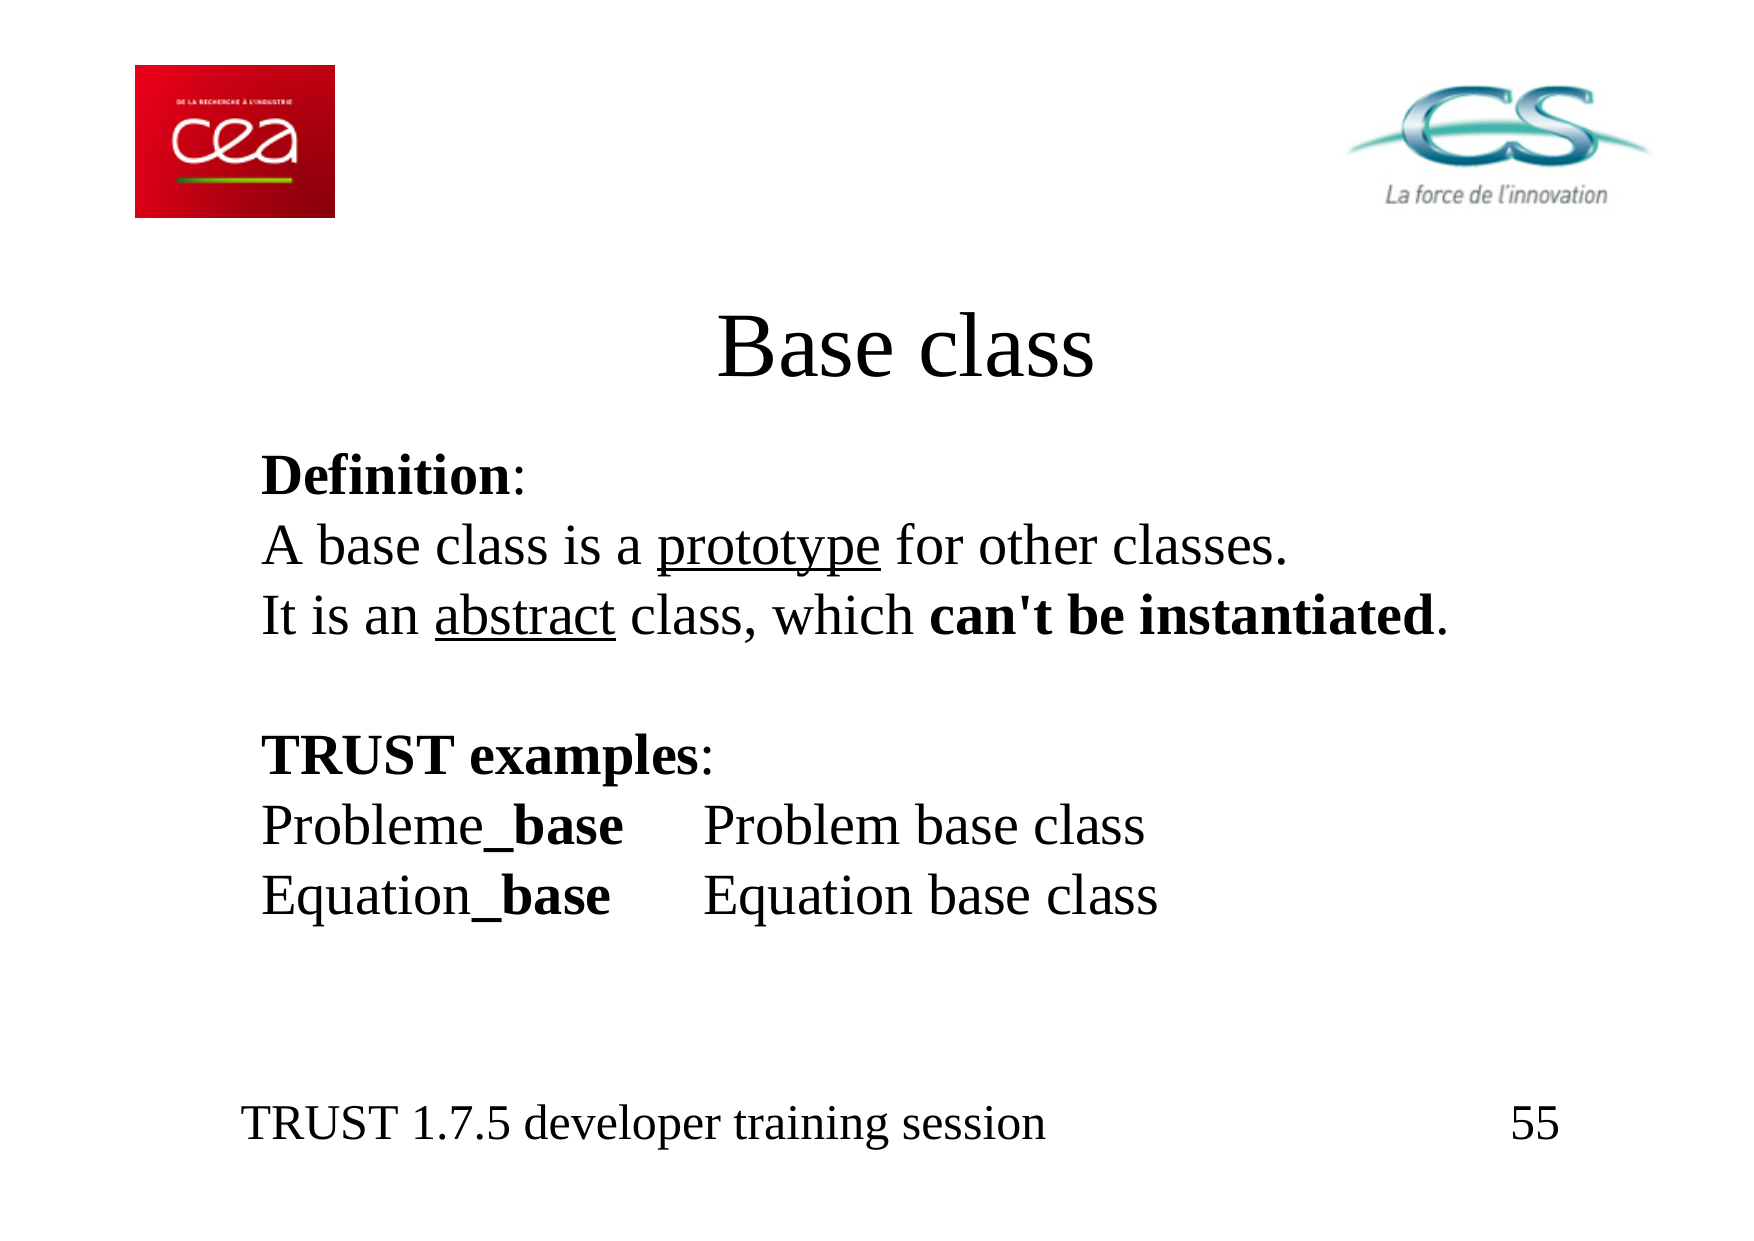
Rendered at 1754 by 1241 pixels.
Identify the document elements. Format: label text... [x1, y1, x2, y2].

title Base class [231, 236, 1583, 442]
picture [135, 65, 335, 218]
picture [1340, 73, 1662, 218]
text_box Definition: A base class is a prototype for other classes. It is an abstract class, which can't be instantiated. TRUST examples: Probleme_base Problem base class Equation_base Equation base class [246, 428, 1596, 1094]
